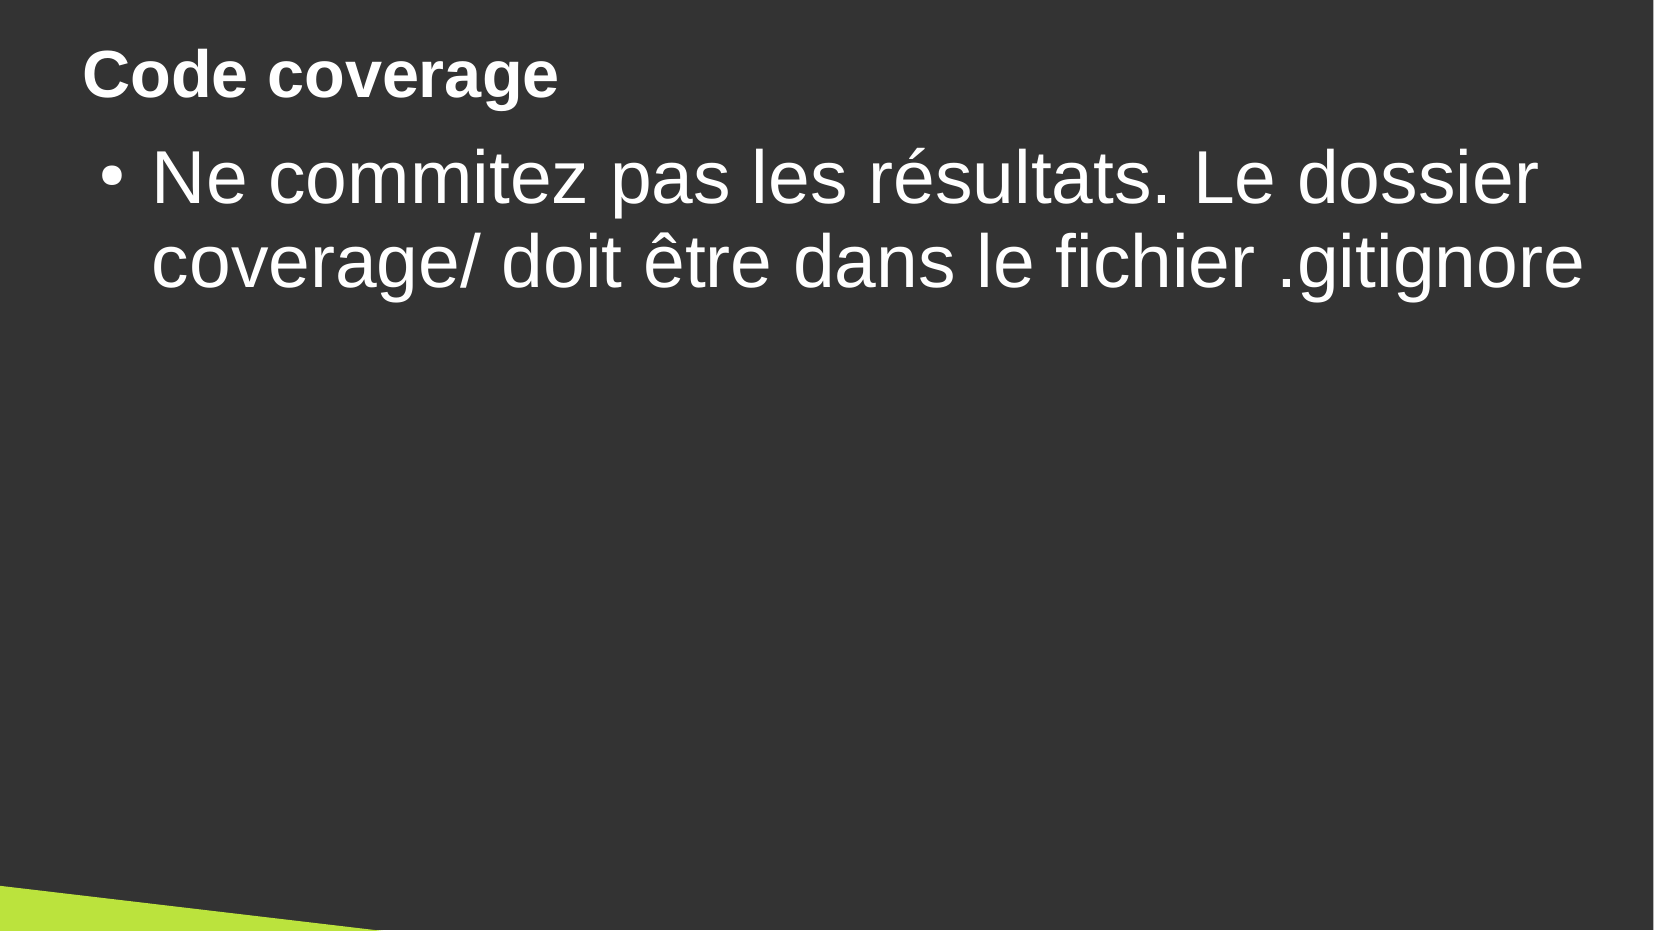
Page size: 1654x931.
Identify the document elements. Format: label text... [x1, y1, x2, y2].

list Ne commitez pas les résultats. Le dossier coverage/ doit être dans le fichier .gitignore [80, 135, 1619, 520]
title Code coverage [82, 37, 1571, 112]
text_box [0, 885, 384, 931]
